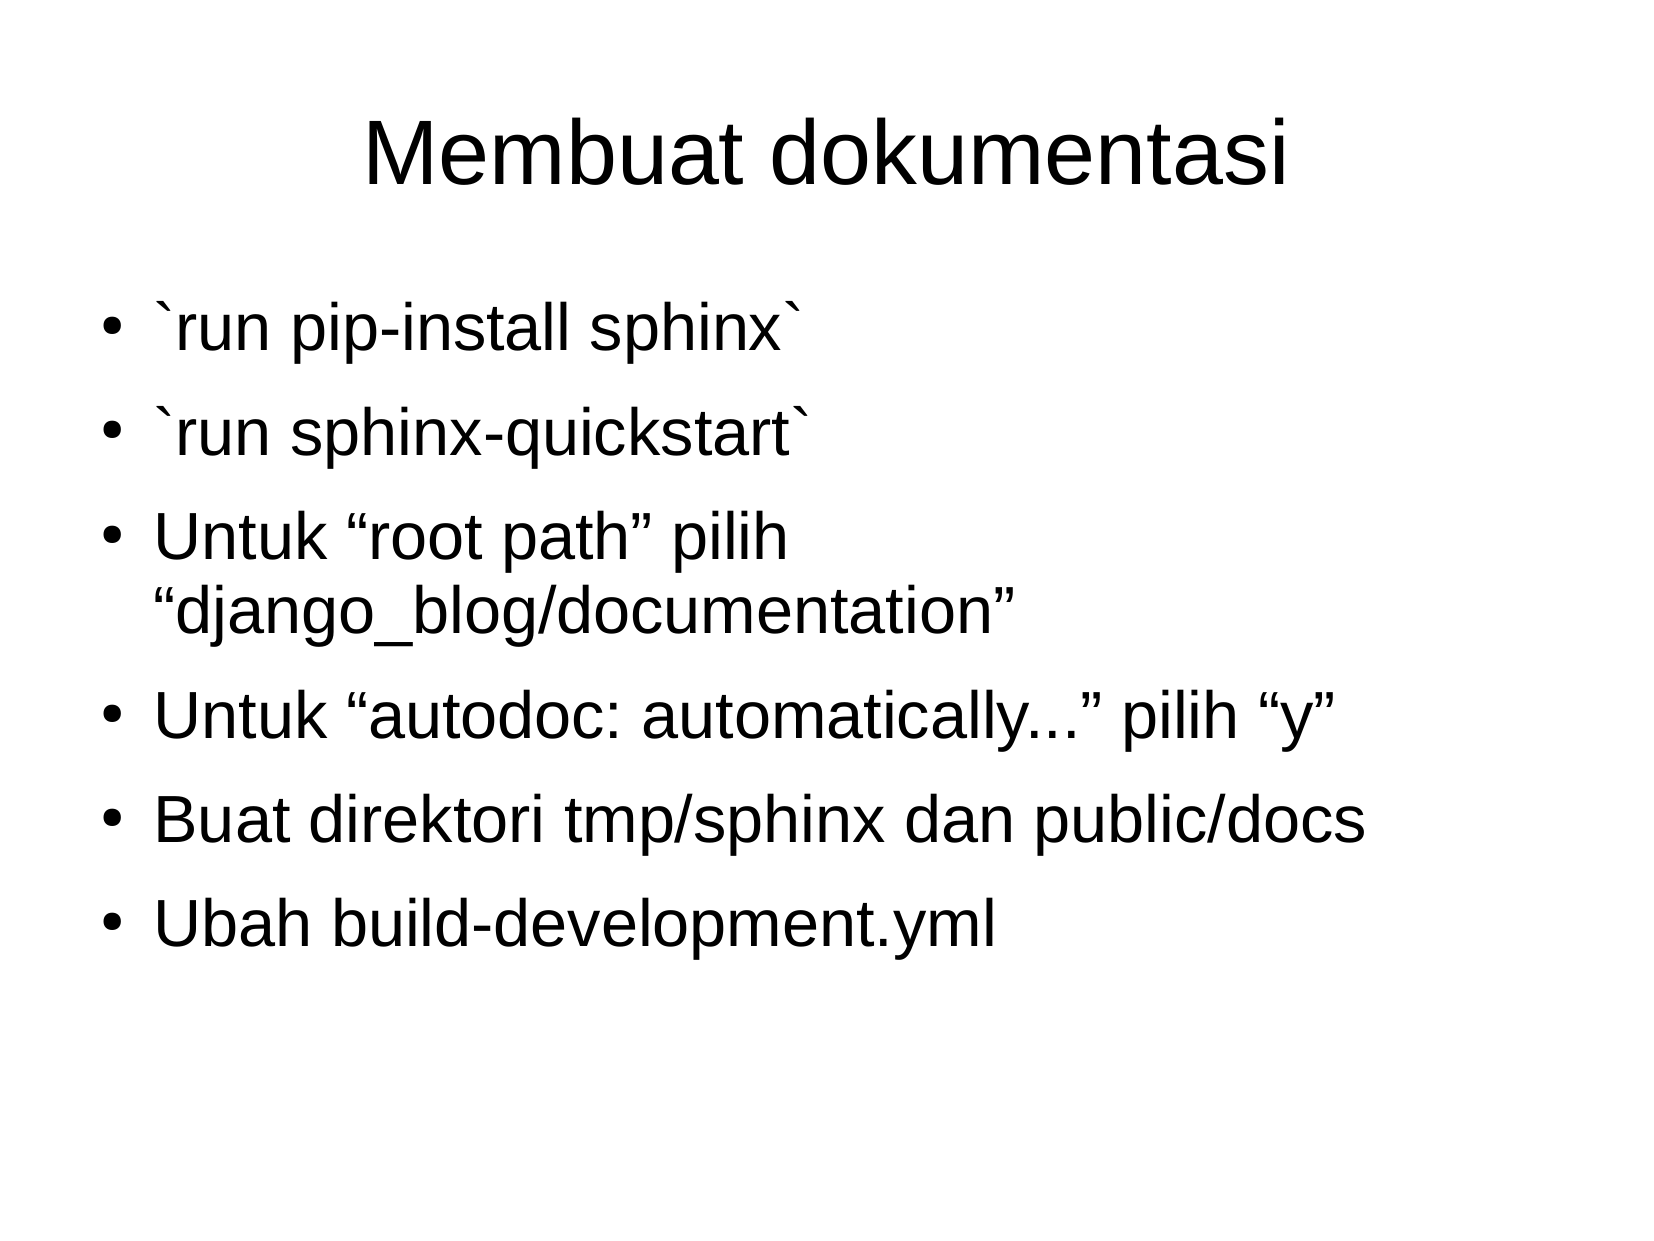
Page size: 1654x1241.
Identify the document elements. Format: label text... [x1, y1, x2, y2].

list `run pip-install sphinx` `run sphinx-quickstart` Untuk “root path” pilih “django_blog/documentation” Untuk “autodoc: automatically...” pilih “y” Buat direktori tmp/sphinx dan public/docs Ubah build-development.yml [82, 290, 1571, 1010]
title Membuat dokumentasi [82, 49, 1571, 257]
